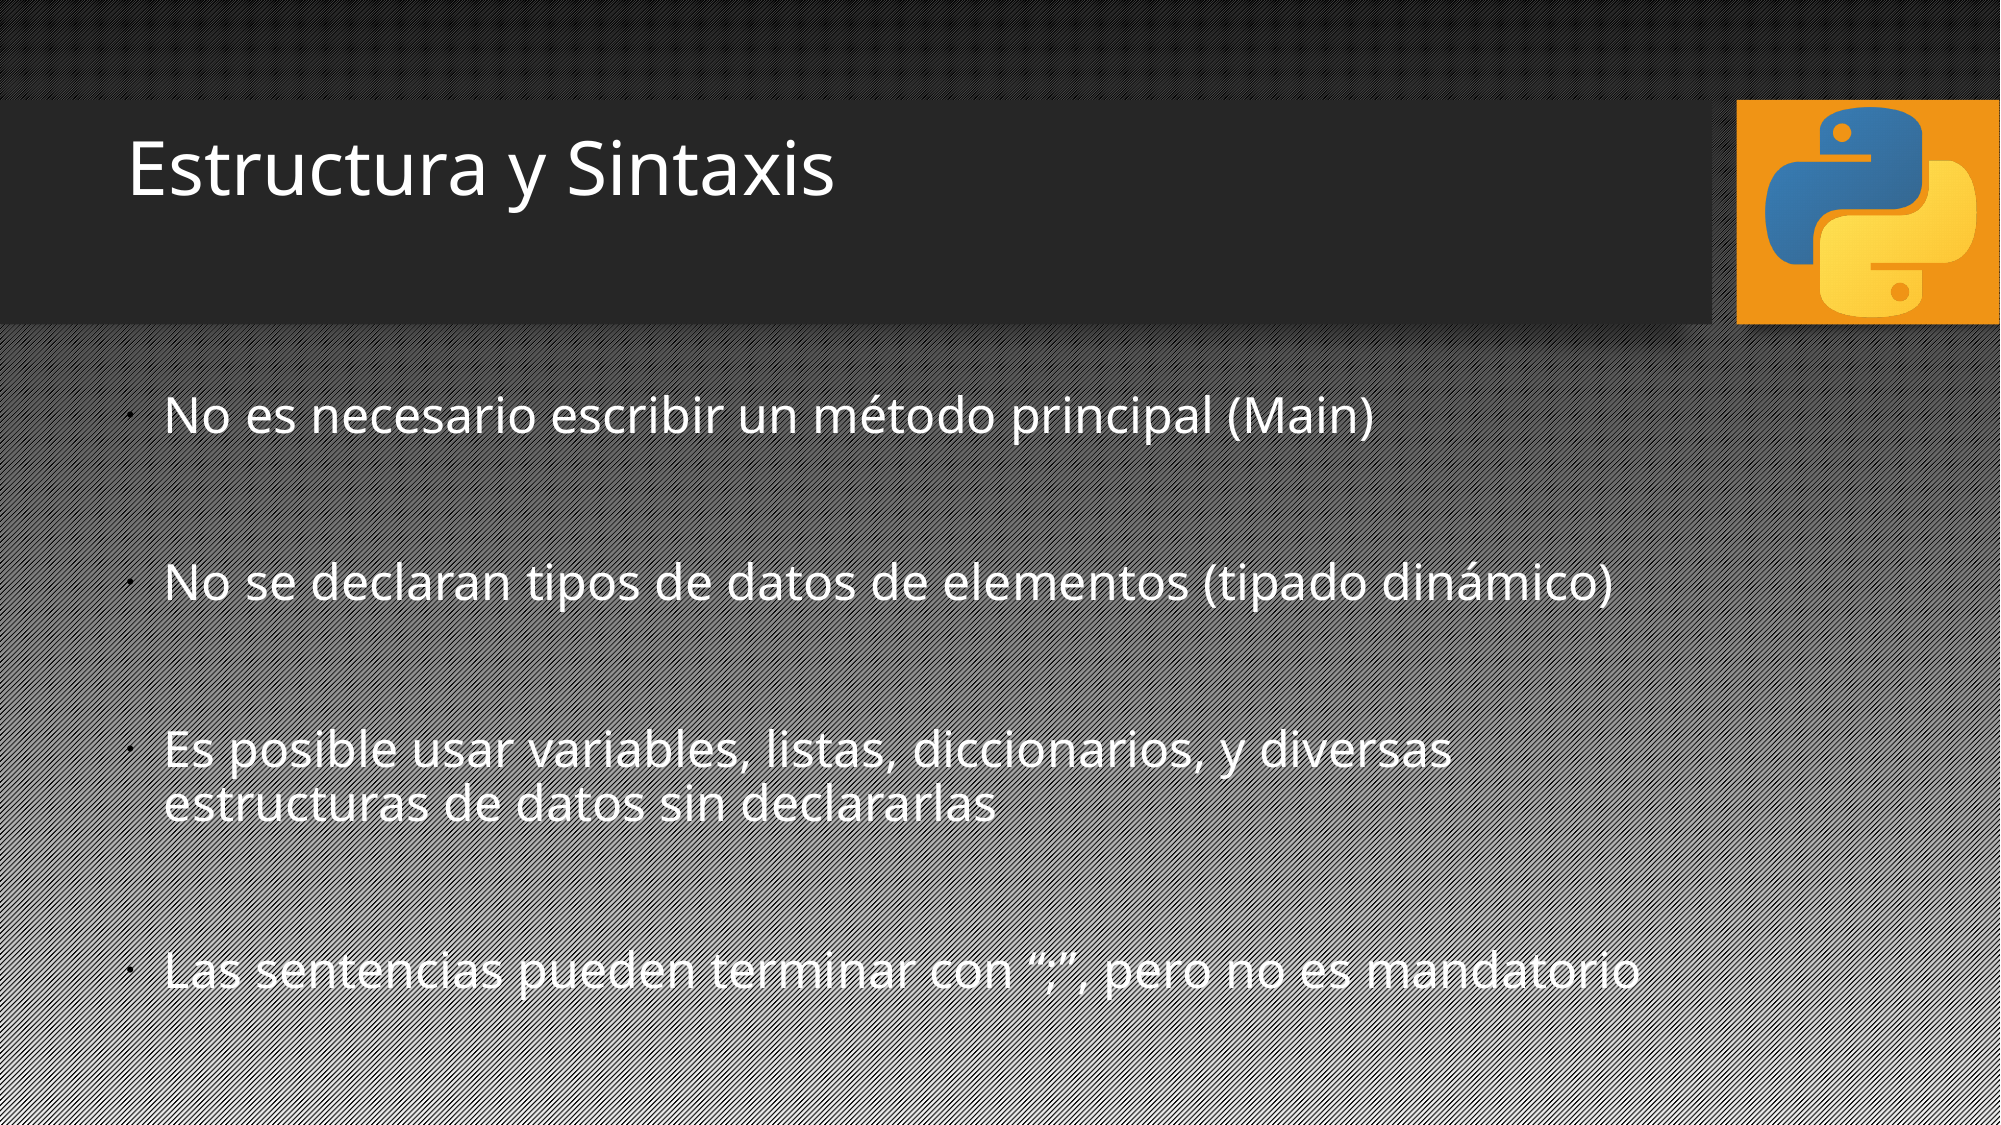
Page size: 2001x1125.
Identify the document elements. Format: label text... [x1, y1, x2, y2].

title Estructura y Sintaxis [111, 123, 1689, 301]
list No es necesario escribir un método principal (Main) No se declaran tipos de datos de elementos (tipado dinámico) Es posible usar variables, listas, diccionarios, y diversas estructuras de datos sin declararlas Las sentencias pueden terminar con “;”, pero no es mandatorio [111, 383, 1689, 974]
picture [1765, 107, 1977, 318]
picture [0, 0, 2000, 1125]
